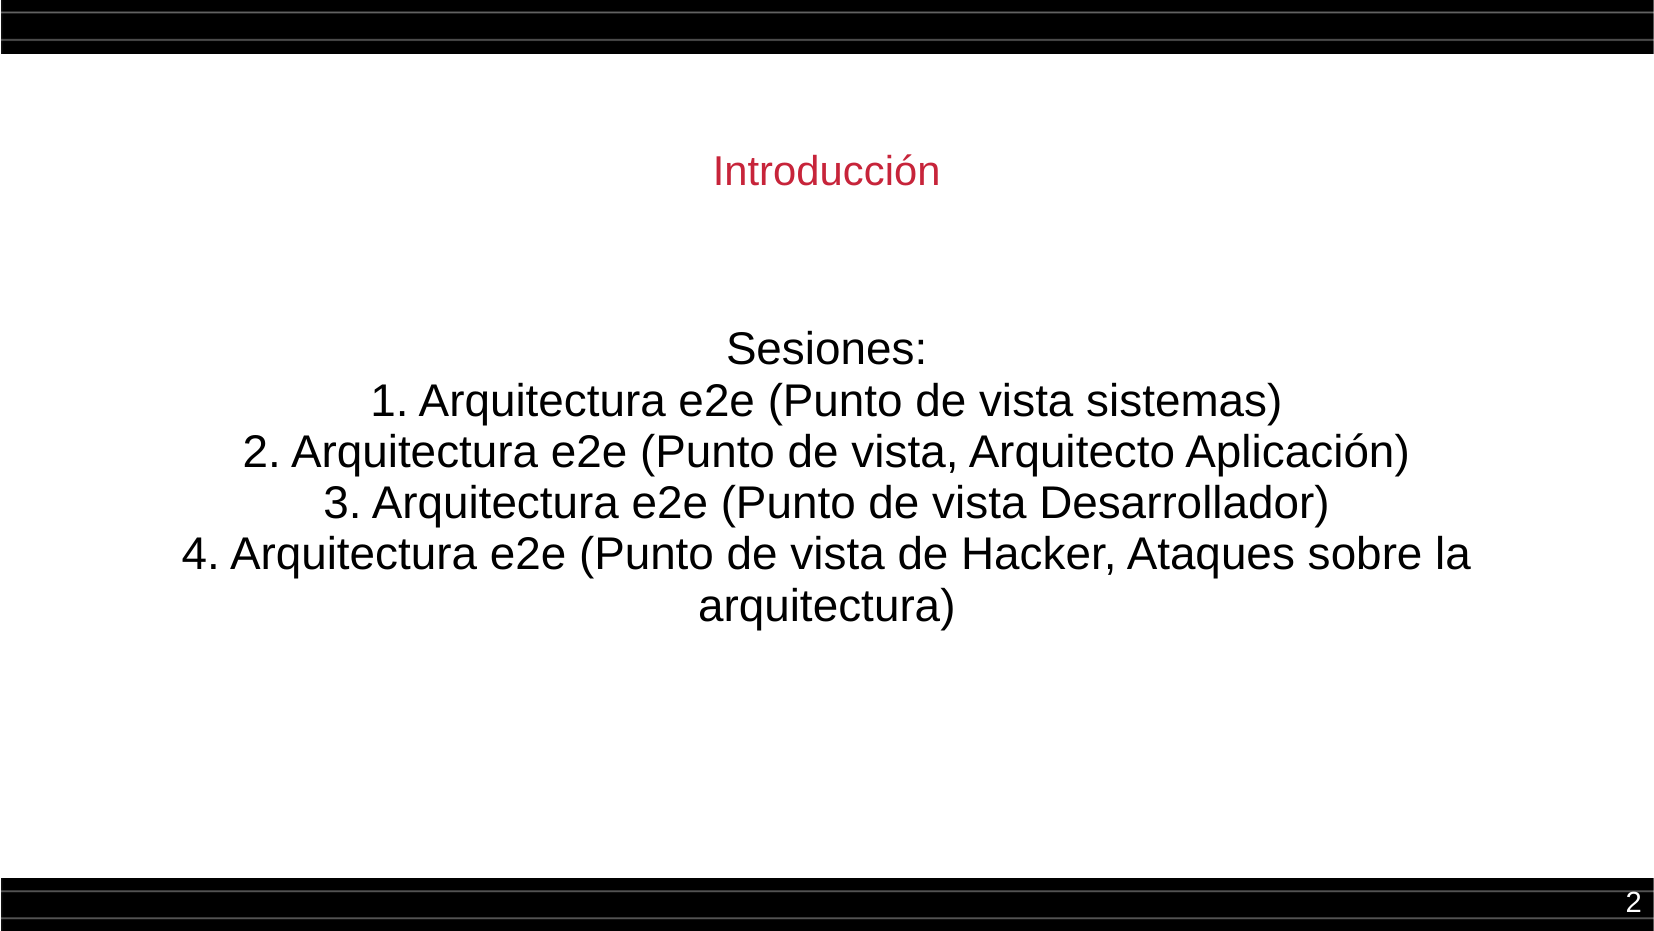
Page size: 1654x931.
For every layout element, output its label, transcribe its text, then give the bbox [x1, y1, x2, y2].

picture [1, 878, 1654, 931]
picture [1, 0, 1654, 54]
subtitle Sesiones: 1. Arquitectura e2e (Punto de vista sistemas) 2. Arquitectura e2e (Punto de vista, Arquitecto Aplicación) 3. Arquitectura e2e (Punto de vista Desarrollador) 4. Arquitectura e2e (Punto de vista de Hacker, Ataques sobre la arquitectura) [82, 271, 1571, 758]
title Introducción [82, 92, 1571, 249]
